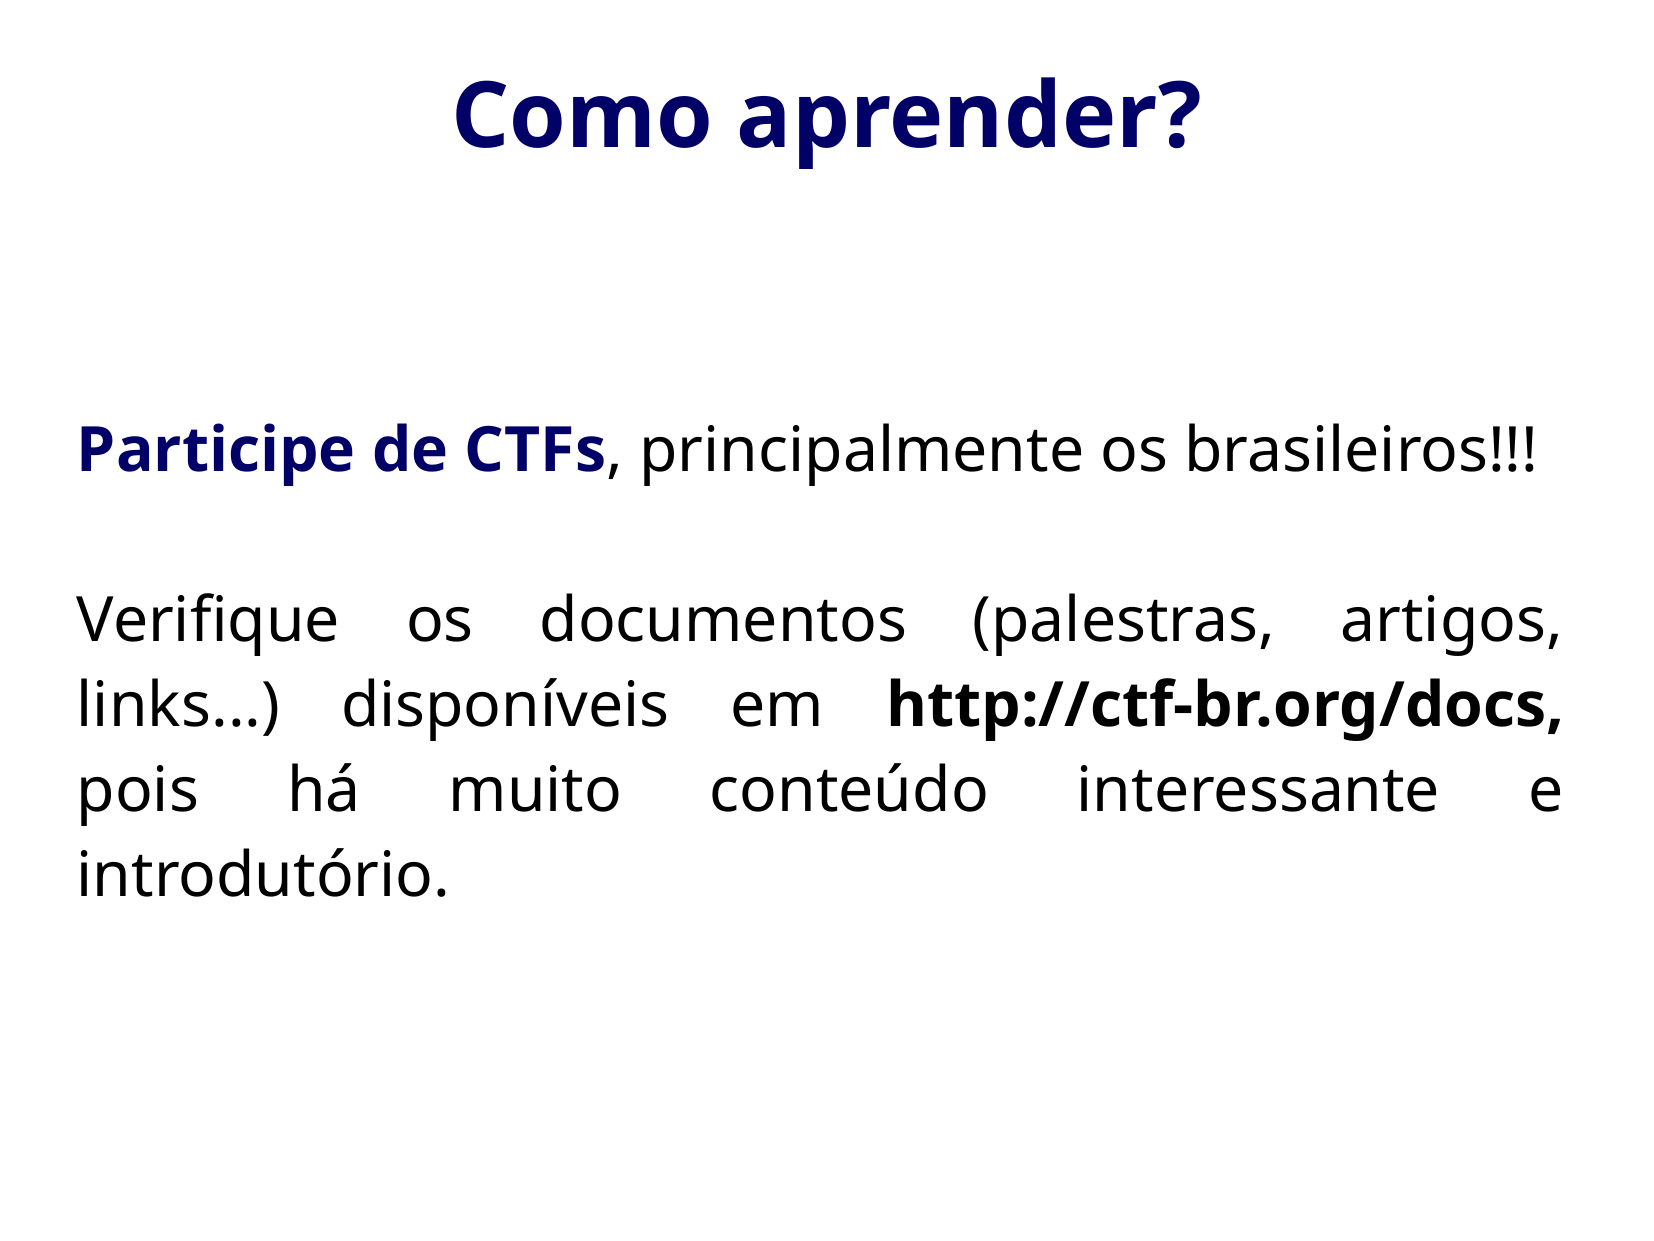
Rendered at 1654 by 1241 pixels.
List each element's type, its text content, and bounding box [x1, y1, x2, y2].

title Como aprender? [82, 8, 1571, 216]
subtitle Participe de CTFs, principalmente os brasileiros!!! Verifique os documentos (palestras, artigos, links...) disponíveis em http://ctf-br.org/docs, pois há muito conteúdo interessante e introdutório. [76, 282, 1565, 1037]
